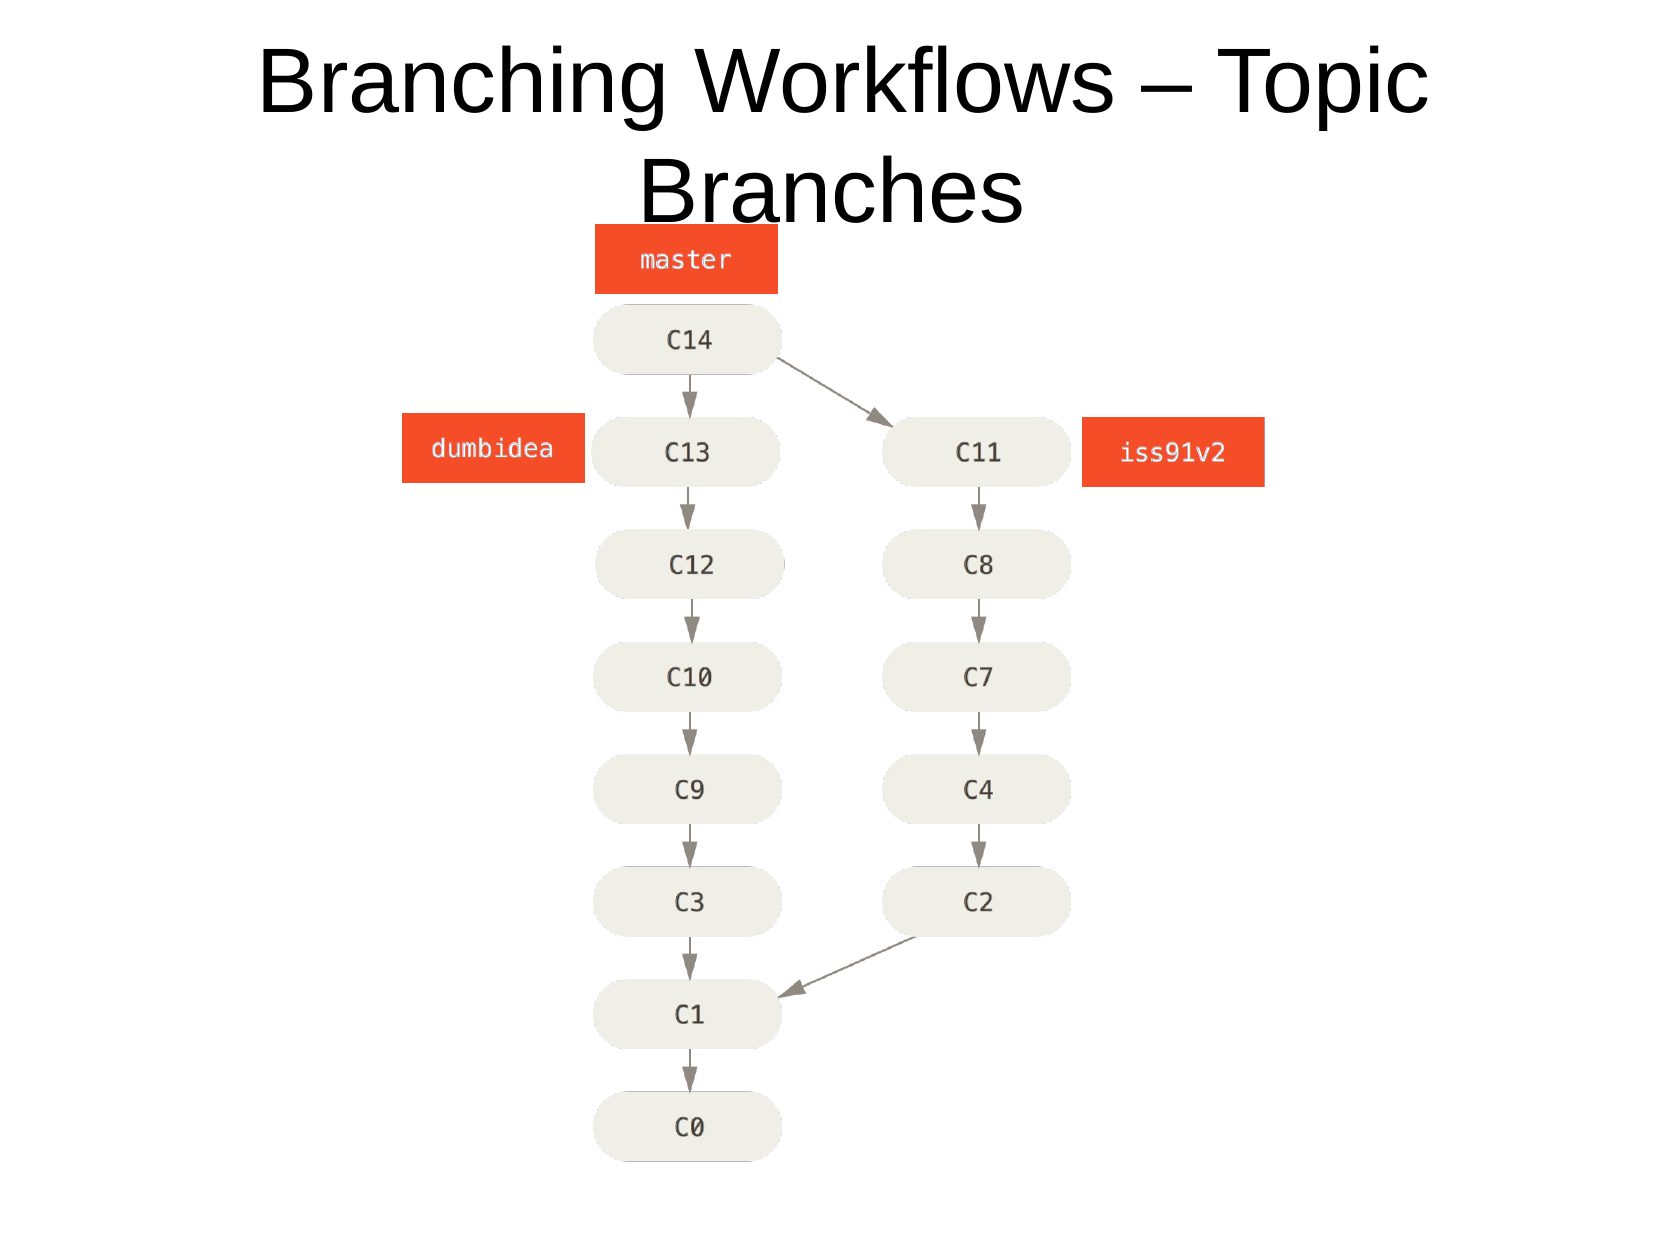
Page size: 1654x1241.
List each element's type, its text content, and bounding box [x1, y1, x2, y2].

picture [391, 215, 1294, 1193]
title Branching Workflows – Topic Branches [0, 27, 1654, 235]
